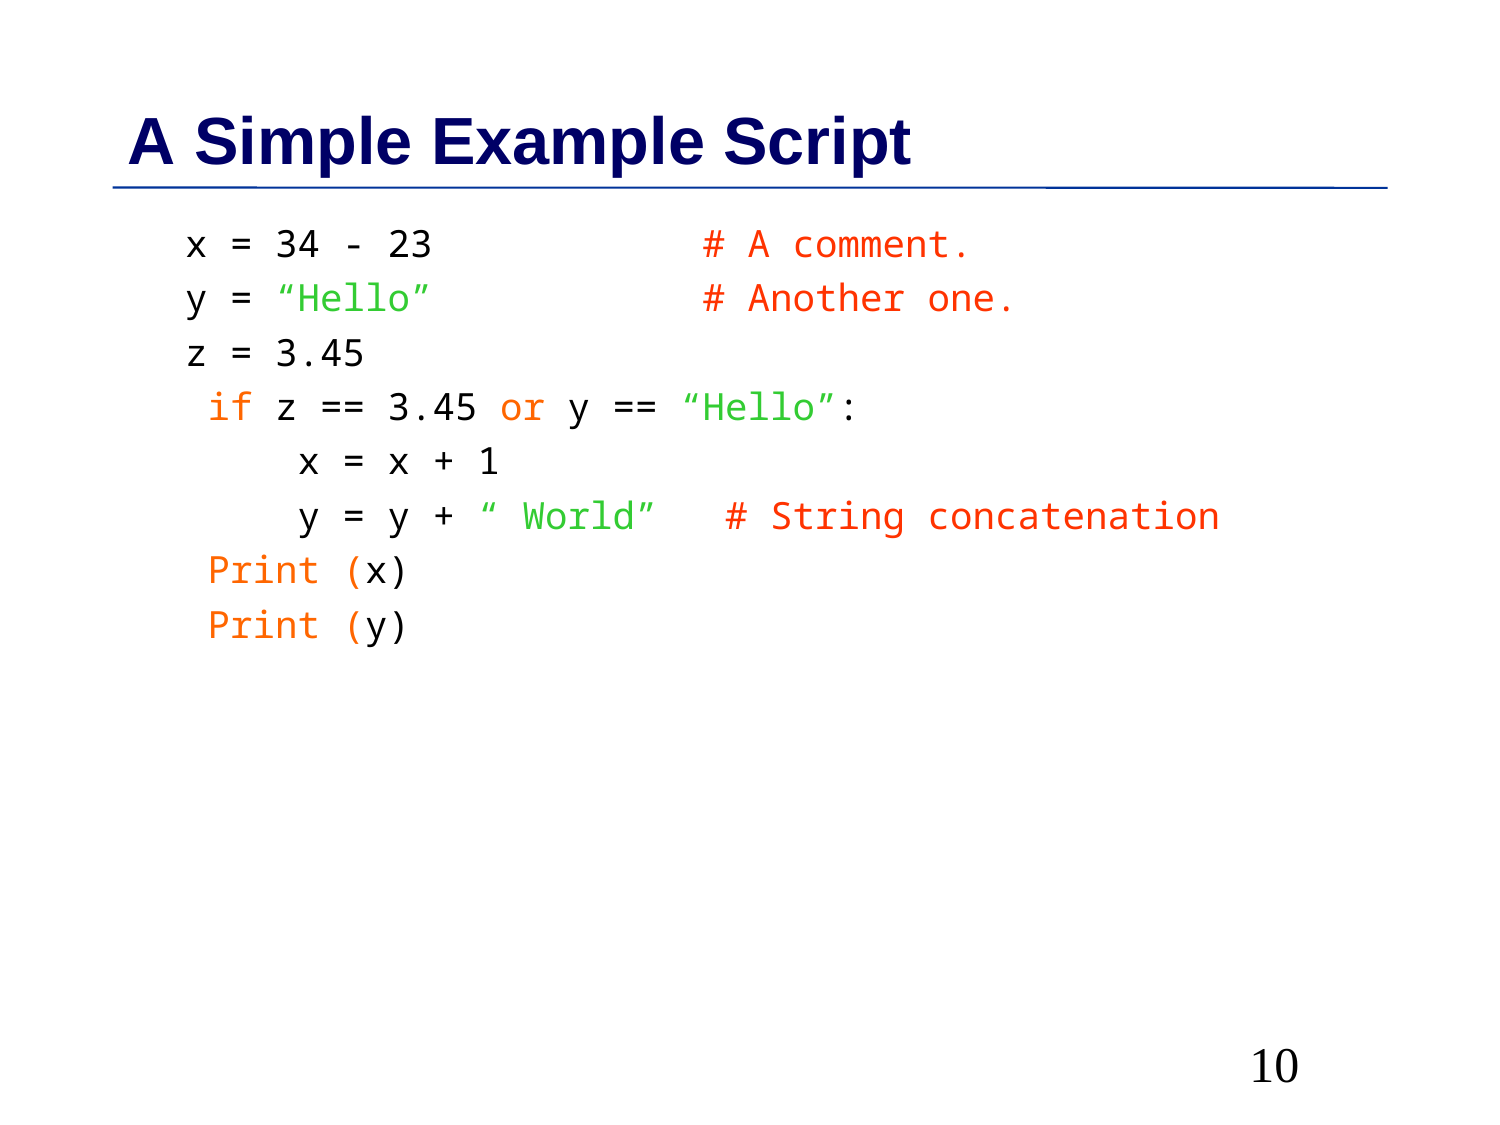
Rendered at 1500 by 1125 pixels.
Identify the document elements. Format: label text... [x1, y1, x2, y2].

title A Simple Example Script [112, 89, 1388, 185]
text_box <number> [1074, 994, 1387, 1125]
list x = 34 - 23 # A comment. y = “Hello” # Another one. z = 3.45 if z == 3.45 or y == “Hello”: x = x + 1 y = y + “ World” # String concatenation Print (x) Print (y) [112, 212, 1388, 651]
